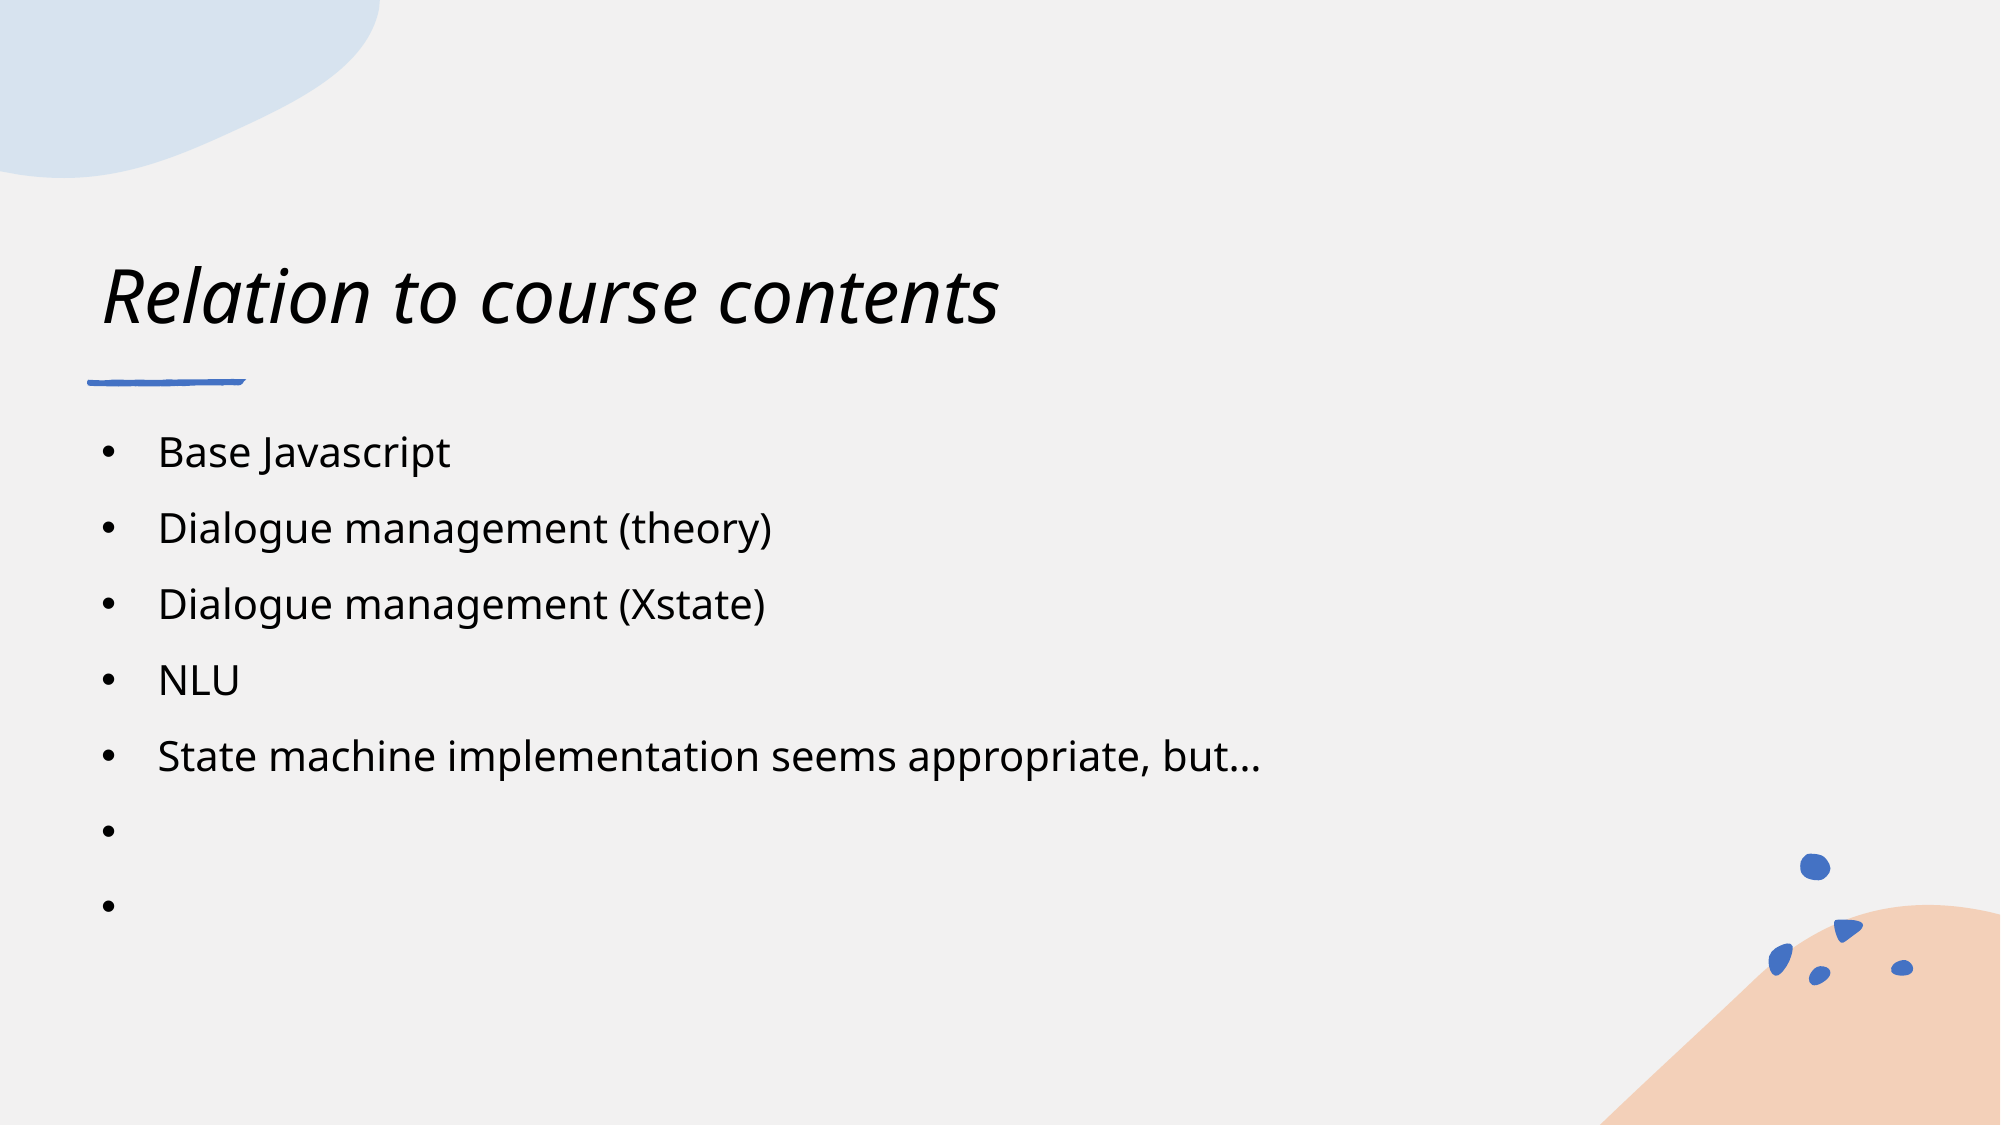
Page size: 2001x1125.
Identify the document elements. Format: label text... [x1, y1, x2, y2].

list Base Javascript Dialogue management (theory) Dialogue management (Xstate) NLU State machine implementation seems appropriate, but… [86, 413, 1740, 996]
title Relation to course contents [86, 129, 1740, 347]
